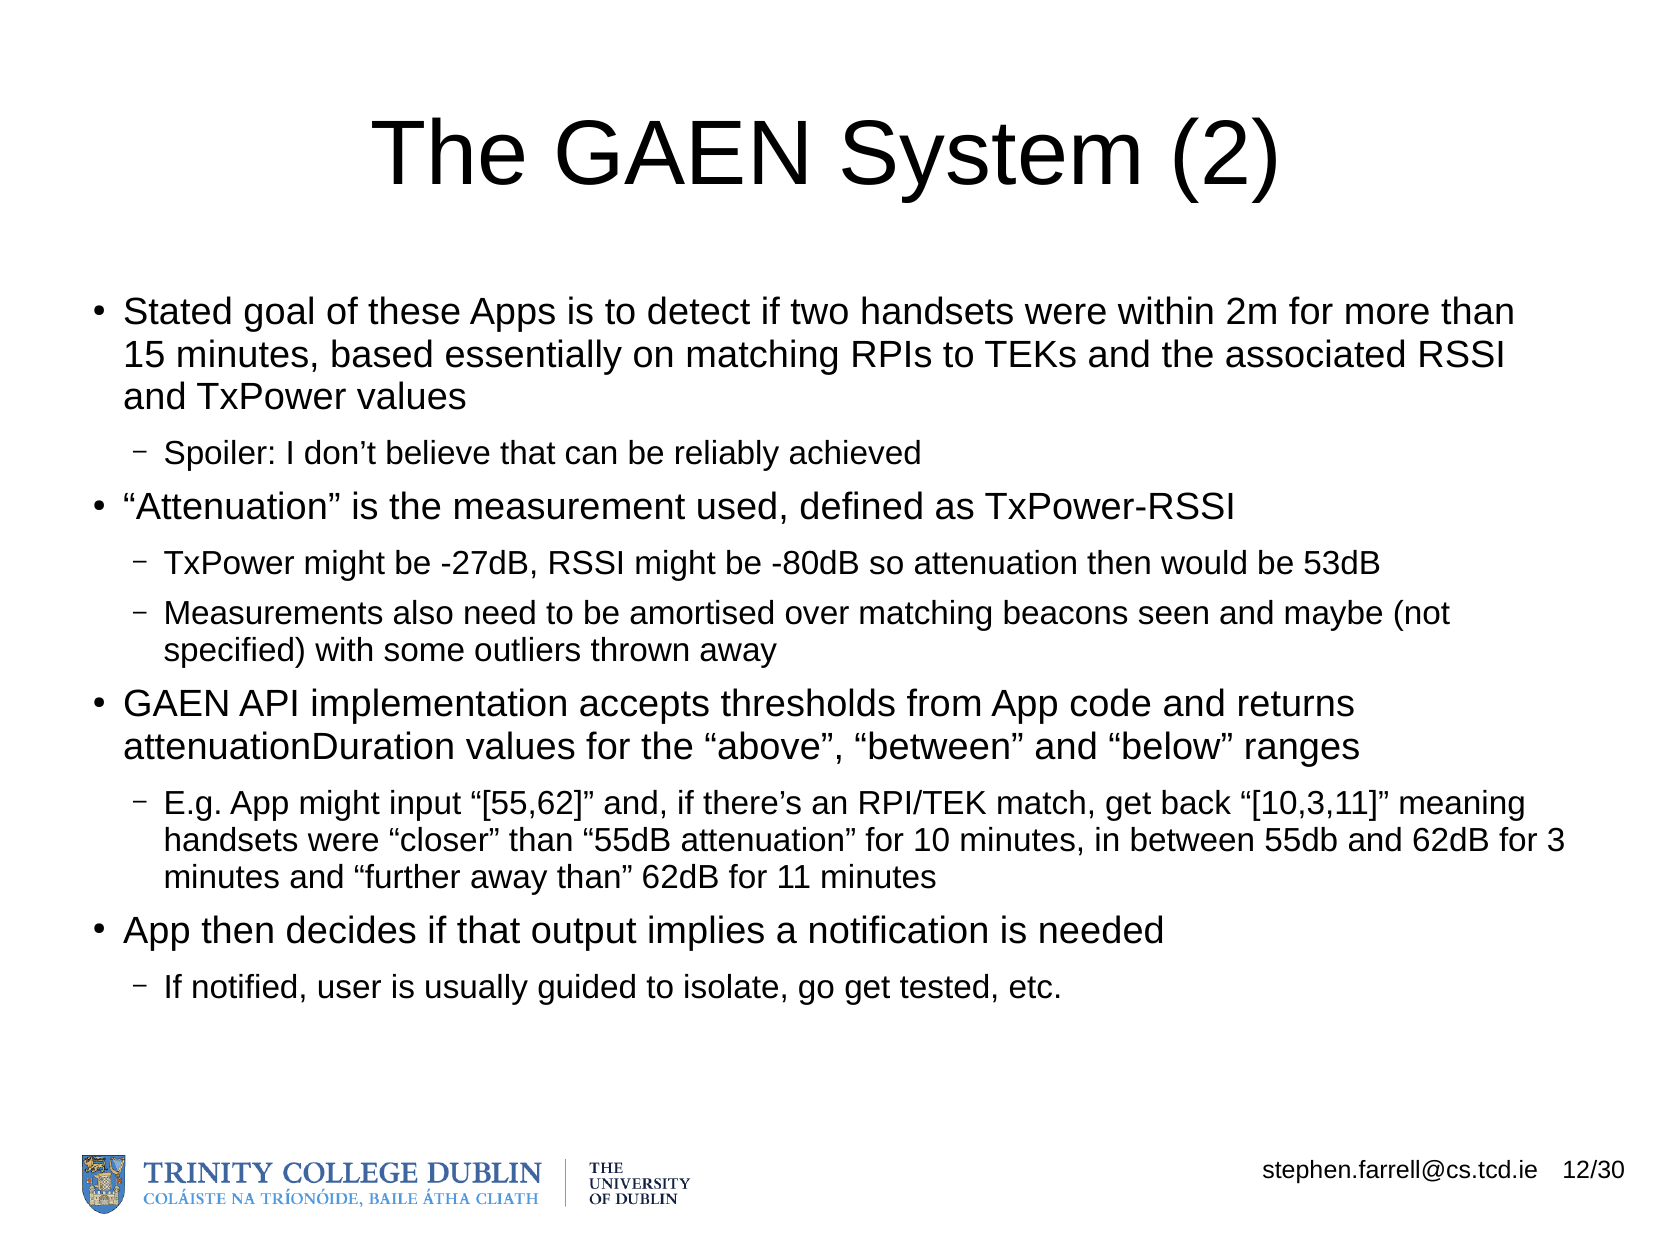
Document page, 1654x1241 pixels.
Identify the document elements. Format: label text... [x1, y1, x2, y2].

picture [82, 1155, 694, 1214]
title The GAEN System (2) [82, 49, 1571, 257]
list Stated goal of these Apps is to detect if two handsets were within 2m for more than 15 minutes, based essentially on matching RPIs to TEKs and the associated RSSI and TxPower values Spoiler: I don’t believe that can be reliably achieved “Attenuation” is the measurement used, defined as TxPower-RSSI TxPower might be -27dB, RSSI might be -80dB so attenuation then would be 53dB Measurements also need to be amortised over matching beacons seen and maybe (not specified) with some outliers thrown away GAEN API implementation accepts thresholds from App code and returns attenuationDuration values for the “above”, “between” and “below” ranges E.g. App might input “[55,62]” and, if there’s an RPI/TEK match, get back “[10,3,11]” meaning handsets were “closer” than “55dB attenuation” for 10 minutes, in between 55db and 62dB for 3 minutes and “further away than” 62dB for 11 minutes App then decides if that output implies a notification is needed If notified, user is usually guided to isolate, go get tested, etc. [82, 290, 1571, 1010]
